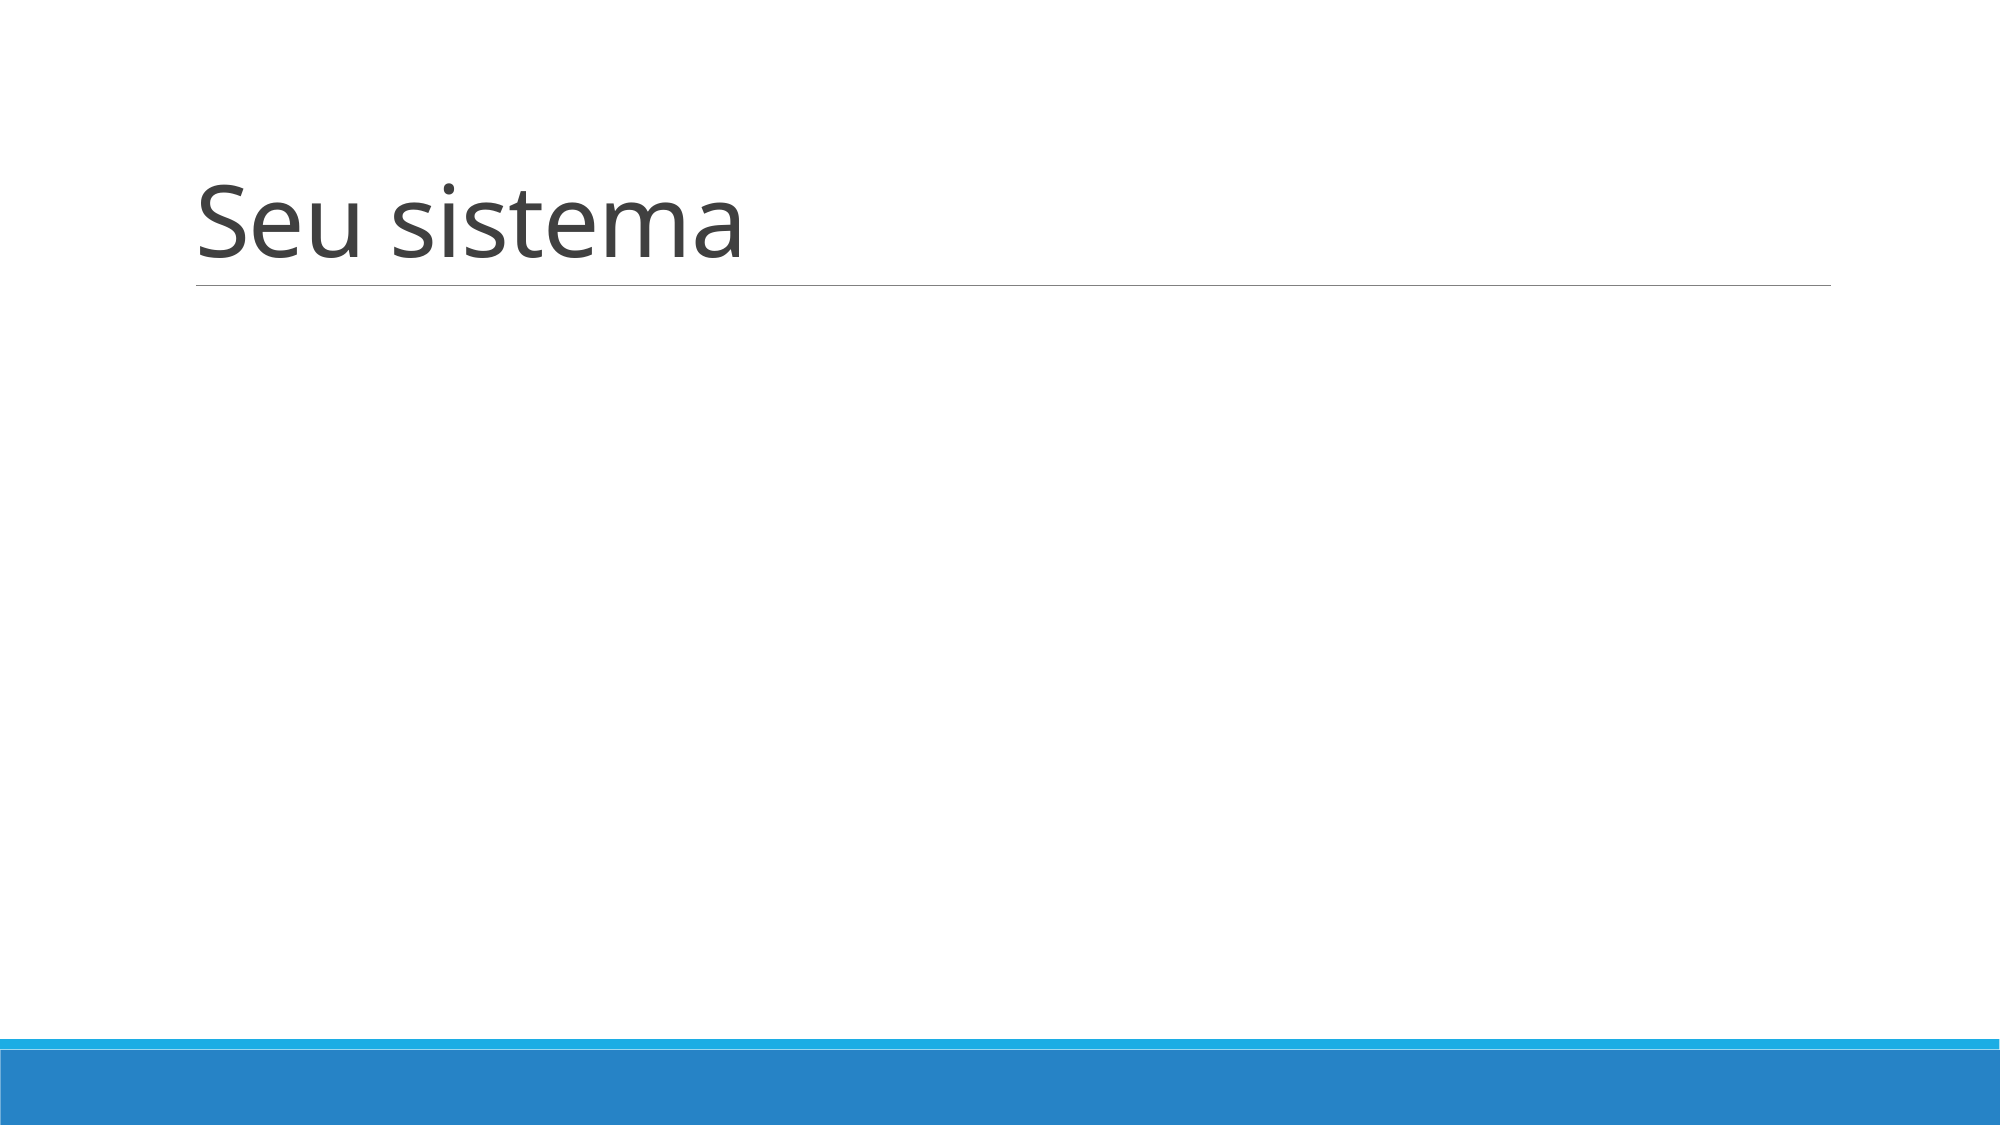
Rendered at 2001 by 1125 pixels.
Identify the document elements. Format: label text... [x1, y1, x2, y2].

title Seu sistema [180, 47, 1830, 285]
